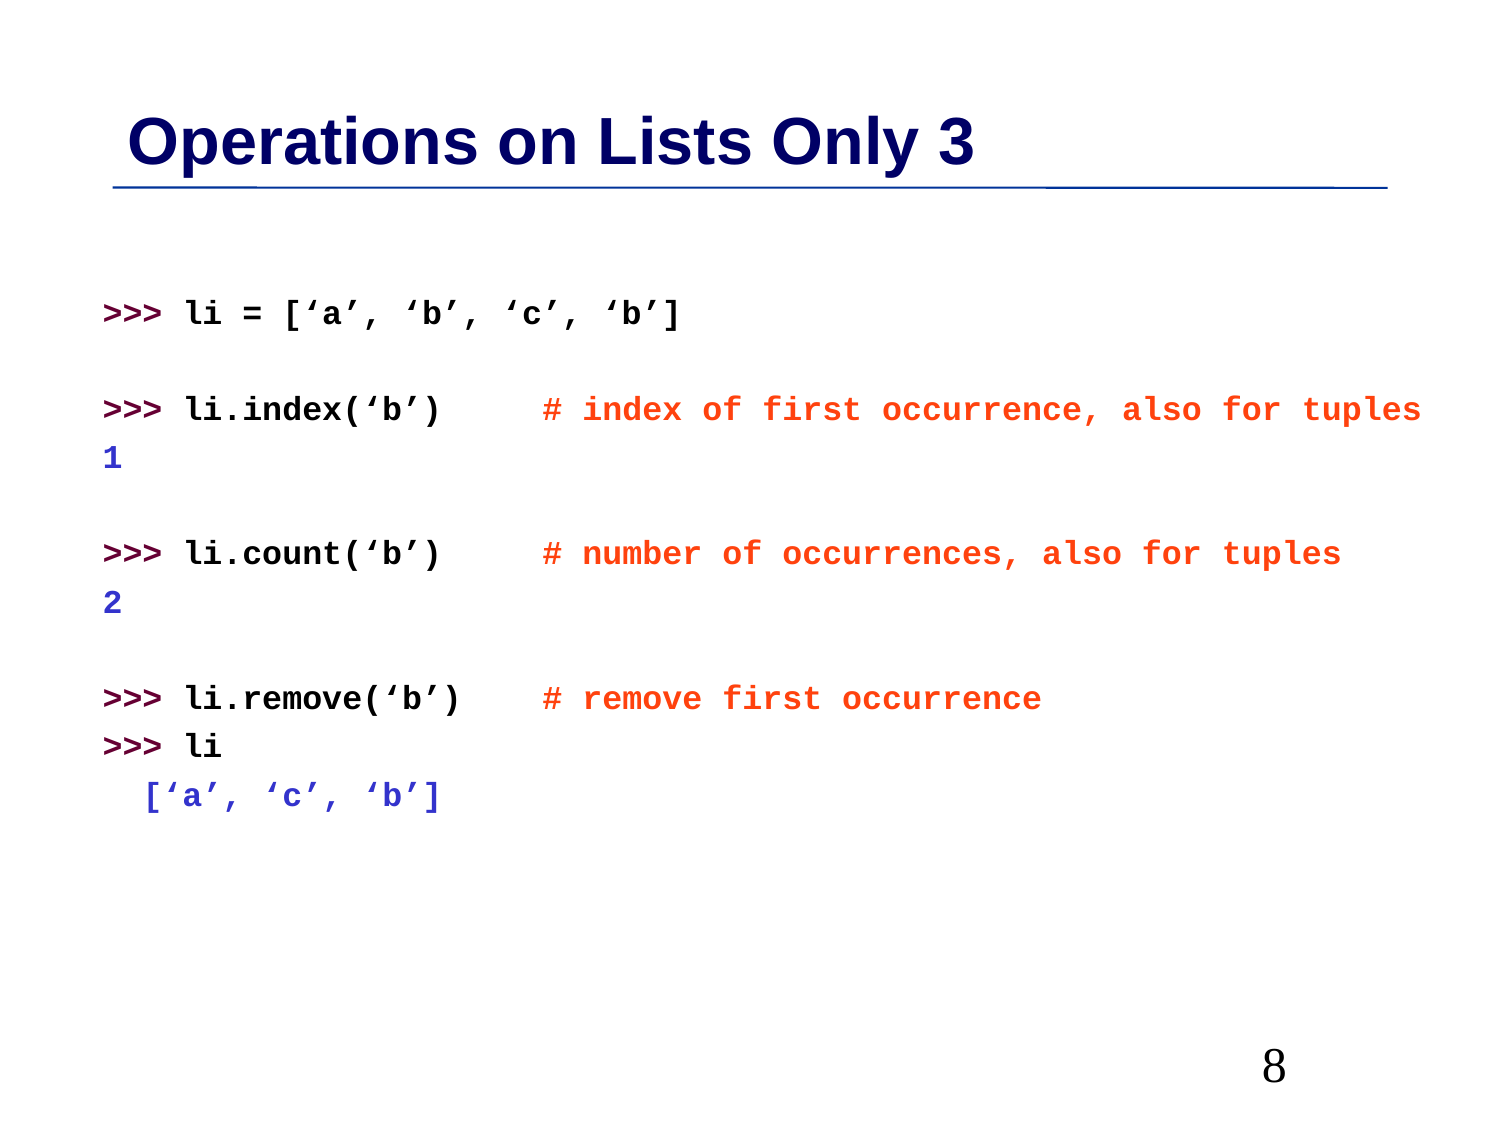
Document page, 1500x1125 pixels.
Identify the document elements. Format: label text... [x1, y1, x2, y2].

list >>> li = [‘a’, ‘b’, ‘c’, ‘b’] >>> li.index(‘b’) # index of first occurrence, also for tuples 1 >>> li.count(‘b’) # number of occurrences, also for tuples 2 >>> li.remove(‘b’) # remove first occurrence >>> li [‘a’, ‘c’, ‘b’] [29, 283, 1471, 821]
text_box <number> [1074, 994, 1387, 1125]
title Operations on Lists Only 3 [112, 89, 1388, 185]
